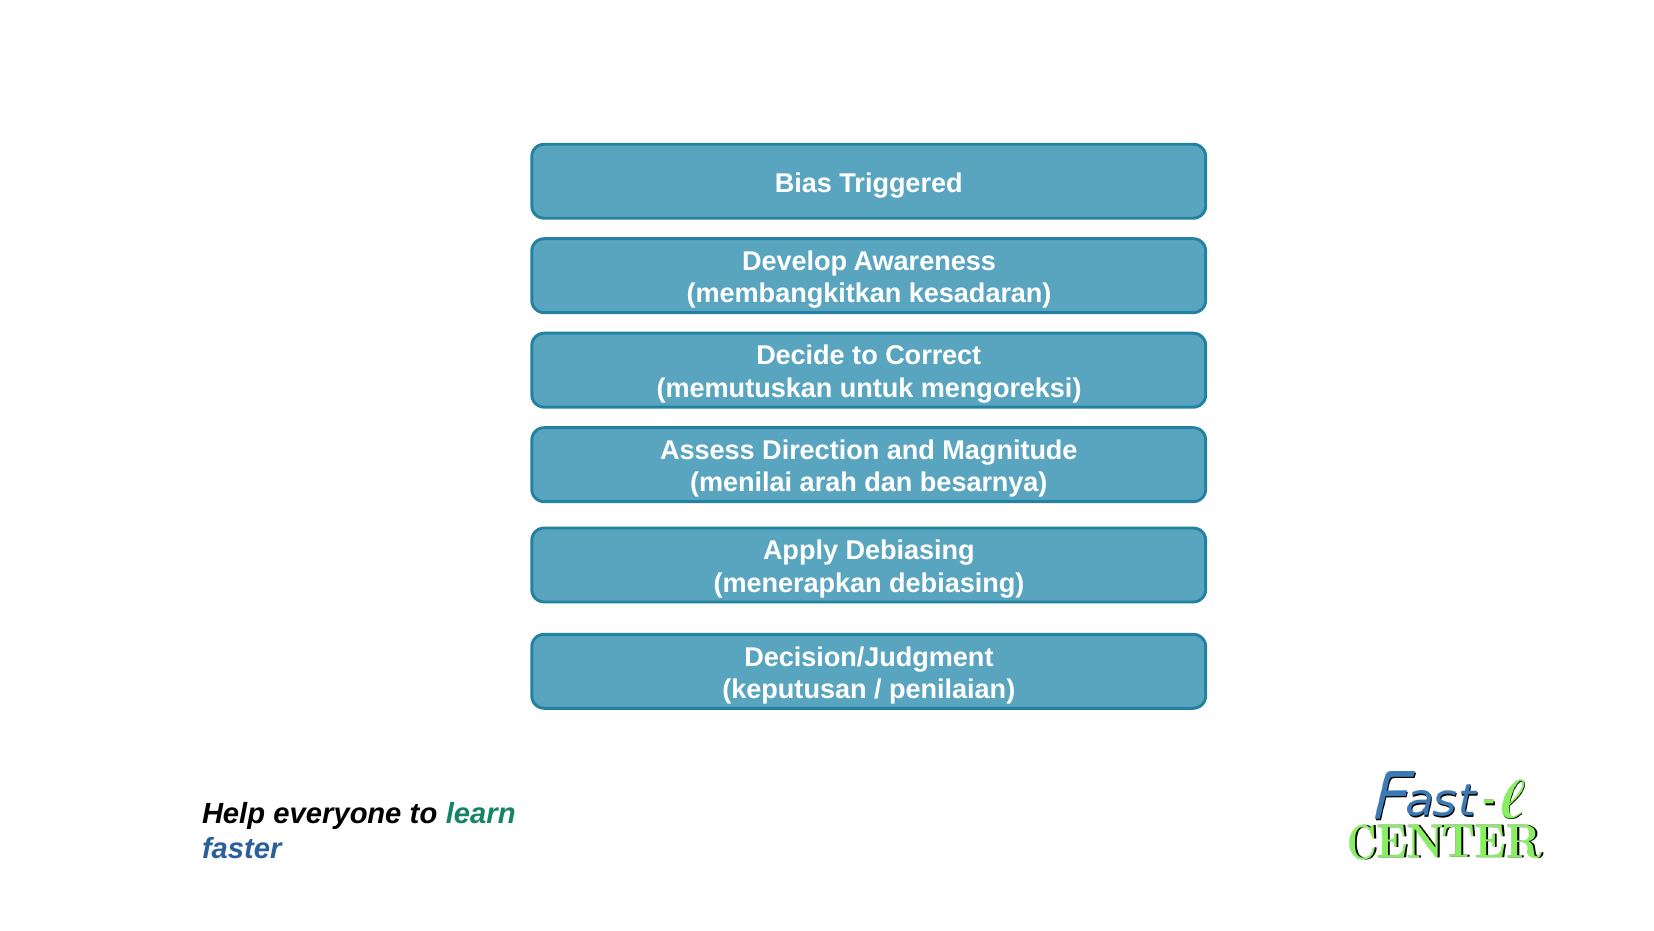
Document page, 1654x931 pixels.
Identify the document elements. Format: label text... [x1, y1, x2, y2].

text_box Bias Triggered [531, 144, 1206, 219]
text_box Assess Direction and Magnitude (menilai arah dan besarnya) [531, 427, 1206, 502]
text_box Decision/Judgment (keputusan / penilaian) [531, 634, 1206, 709]
text_box Decide to Correct (memutuskan untuk mengoreksi) [531, 333, 1206, 408]
picture [1349, 771, 1544, 862]
text_box Help everyone to learn faster [187, 786, 619, 835]
text_box Develop Awareness (membangkitkan kesadaran) [531, 238, 1206, 313]
text_box Apply Debiasing (menerapkan debiasing) [531, 528, 1206, 603]
